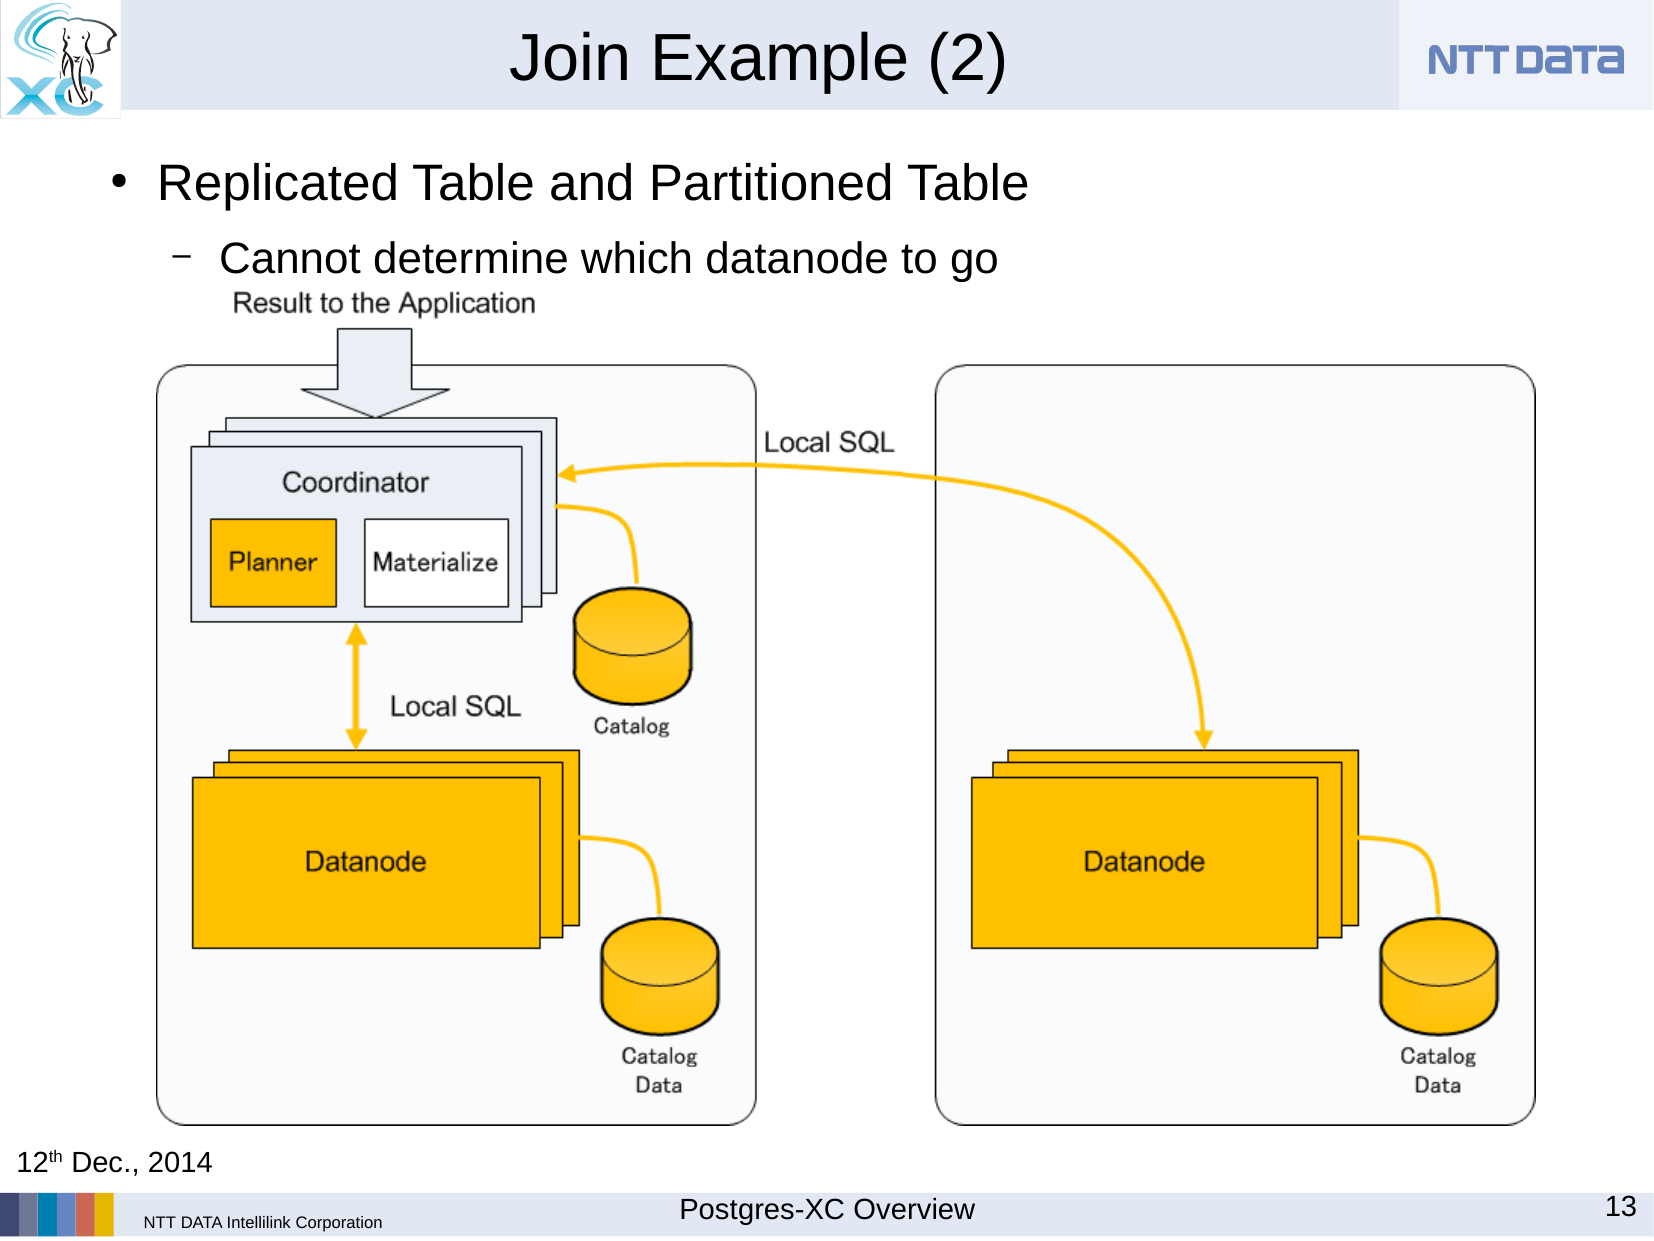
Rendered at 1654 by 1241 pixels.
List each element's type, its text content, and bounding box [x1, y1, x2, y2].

title Join Example (2) [120, 3, 1399, 110]
picture [0, 0, 121, 119]
list Replicated Table and Partitioned Table Cannot determine which datanode to go [94, 153, 1583, 284]
picture [156, 283, 1536, 1126]
picture [1429, 45, 1624, 74]
